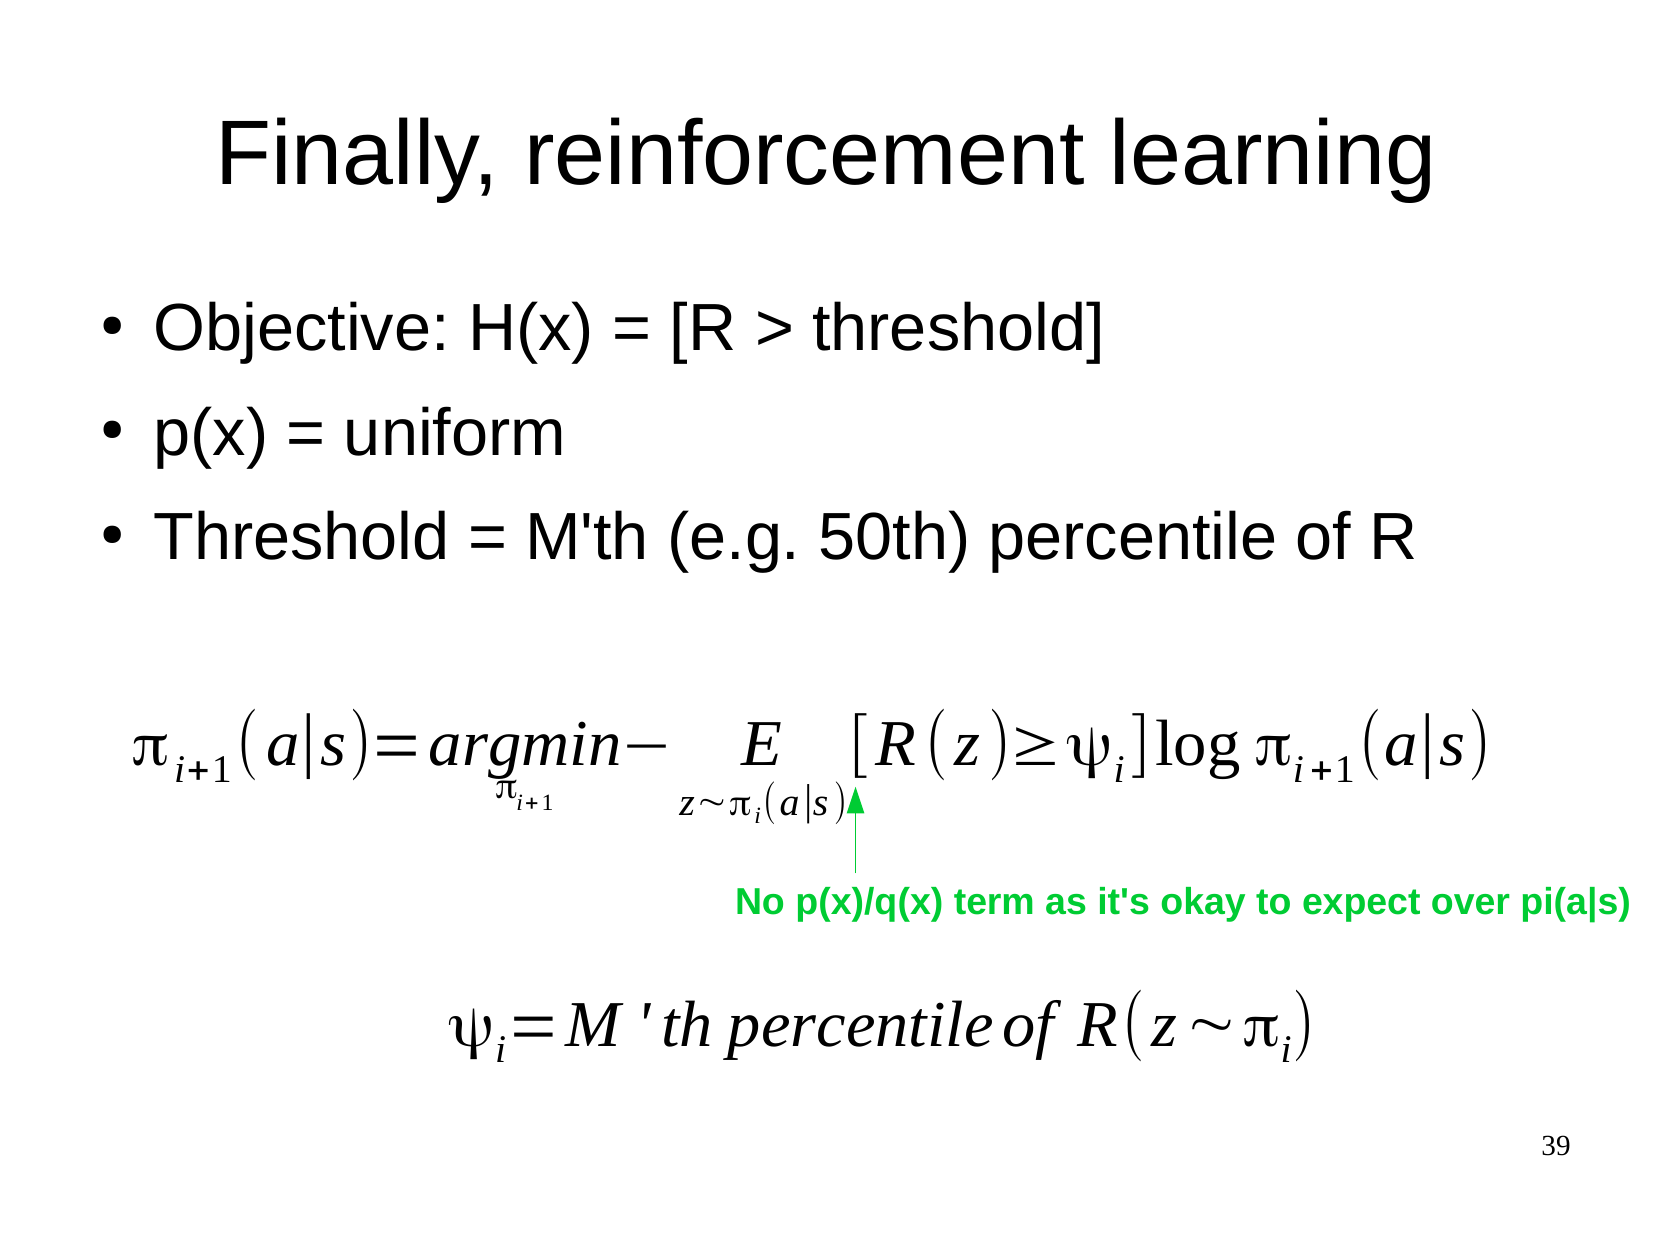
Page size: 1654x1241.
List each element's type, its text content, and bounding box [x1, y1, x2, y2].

chart [428, 984, 1333, 1070]
list Objective: H(x) = [R > threshold] p(x) = uniform Threshold = M'th (e.g. 50th) percentile of R [82, 290, 1571, 1241]
text_box No p(x)/q(x) term as it's okay to expect over pi(a|s) [720, 872, 1647, 930]
title Finally, reinforcement learning [82, 49, 1571, 257]
chart [115, 704, 1508, 831]
